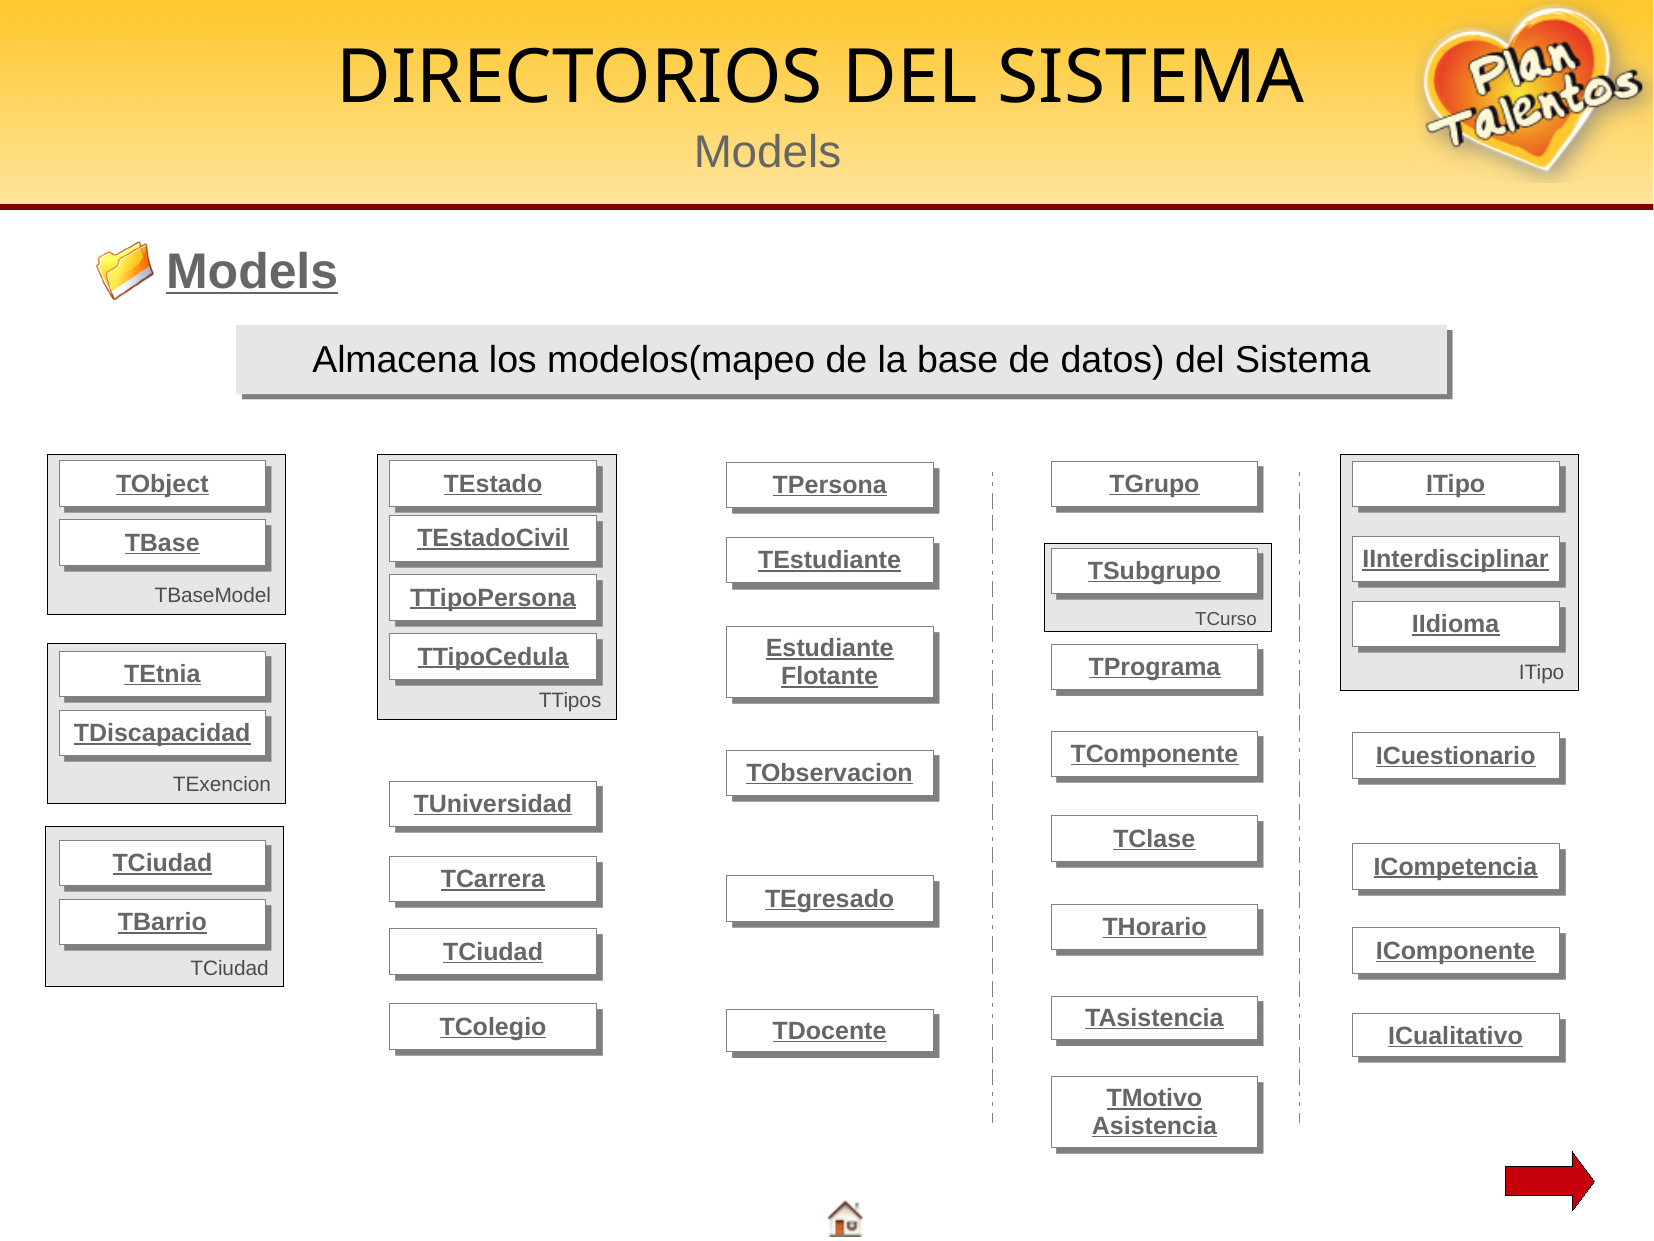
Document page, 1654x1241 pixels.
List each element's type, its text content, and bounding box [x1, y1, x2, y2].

text_box Estudiante Flotante [726, 626, 934, 698]
text_box TSubgrupo [1051, 548, 1258, 594]
text_box TDocente [726, 1009, 934, 1052]
text_box THorario [1051, 904, 1258, 950]
text_box TMotivo Asistencia [1051, 1076, 1258, 1148]
picture [0, 0, 1654, 204]
text_box TComponente [1051, 731, 1258, 777]
text_box TColegio [389, 1003, 597, 1050]
text_box TTipoCedula [389, 633, 597, 680]
text_box Models [383, 118, 1152, 185]
text_box ITipo [1340, 454, 1579, 691]
text_box TCiudad [389, 928, 597, 975]
text_box ICompetencia [1352, 843, 1560, 890]
text_box TBase [59, 519, 266, 566]
text_box TTipos [377, 454, 617, 720]
text_box TGrupo [1051, 461, 1258, 507]
text_box ICualitativo [1352, 1013, 1560, 1057]
text_box TCurso [1044, 543, 1272, 632]
text_box IIdioma [1352, 601, 1560, 647]
picture [826, 1198, 865, 1237]
text_box TEgresado [726, 875, 934, 922]
text_box ITipo [1352, 461, 1560, 507]
text_box TObject [59, 460, 266, 507]
text_box Almacena los modelos(mapeo de la base de datos) del Sistema [236, 324, 1447, 395]
text_box TObservacion [726, 750, 934, 796]
text_box TBaseModel [47, 454, 286, 615]
text_box TBarrio [59, 899, 266, 945]
text_box TExencion [47, 643, 286, 804]
text_box TEtnia [59, 651, 266, 697]
text_box TCiudad [45, 826, 284, 987]
text_box TEstadoCivil [389, 515, 597, 562]
text_box [1505, 1151, 1595, 1211]
text_box TEstudiante [726, 537, 934, 583]
text_box ICuestionario [1352, 732, 1560, 779]
text_box TCiudad [59, 840, 266, 886]
text_box Models [59, 236, 384, 307]
text_box IComponente [1352, 927, 1560, 974]
text_box TDiscapacidad [59, 710, 266, 756]
text_box TPrograma [1051, 644, 1258, 690]
text_box TCarrera [389, 856, 597, 902]
text_box IInterdisciplinar [1352, 536, 1560, 582]
text_box TPersona [726, 462, 934, 508]
text_box TClase [1051, 815, 1258, 862]
text_box TUniversidad [389, 781, 597, 827]
text_box TTipoPersona [389, 574, 597, 621]
text_box TEstado [389, 460, 597, 507]
text_box TAsistencia [1051, 996, 1258, 1040]
title DIRECTORIOS DEL SISTEMA [76, 0, 1565, 148]
